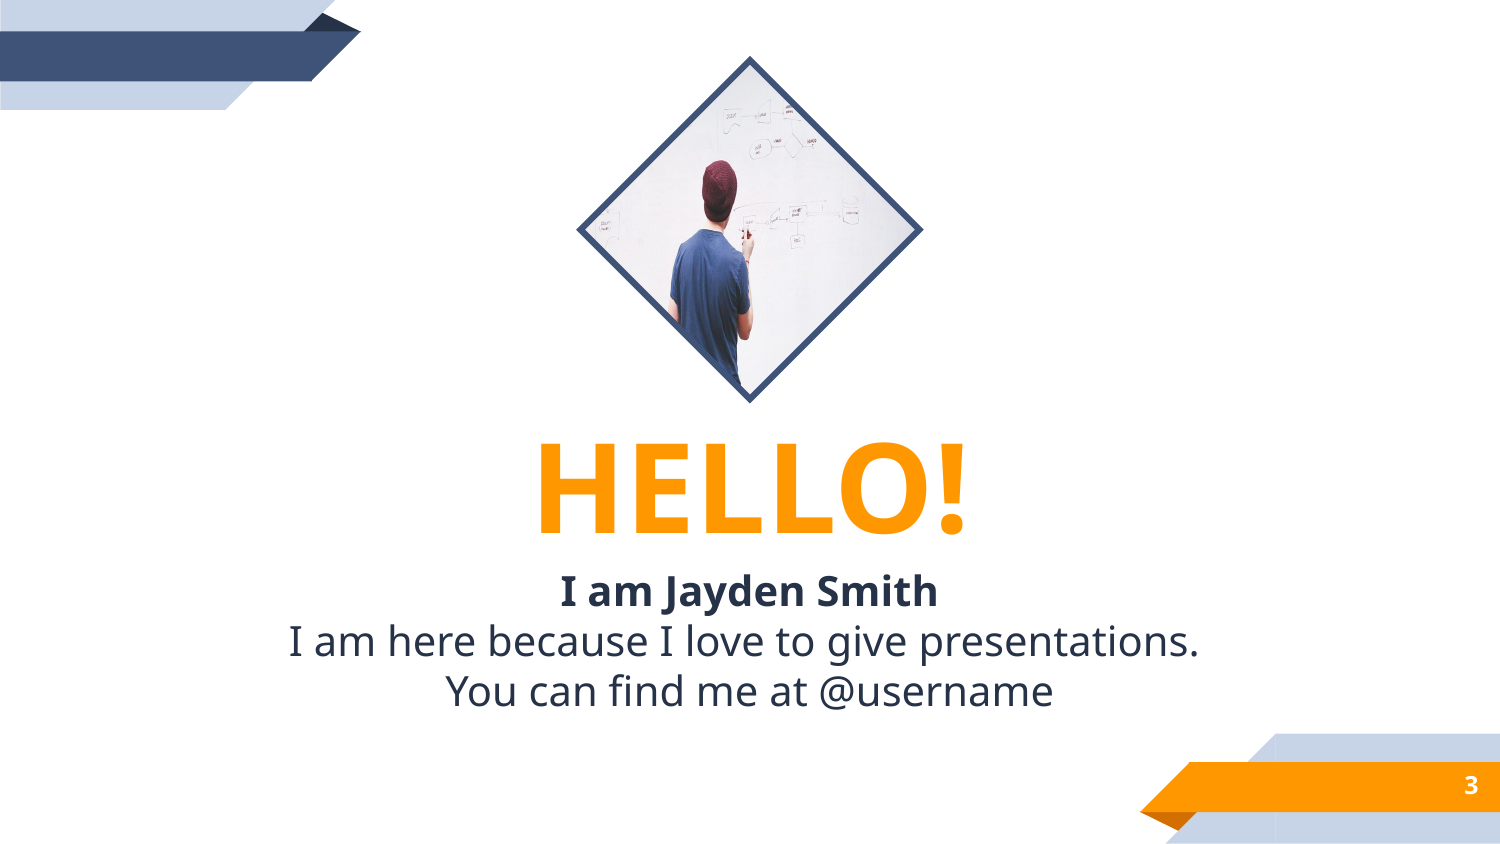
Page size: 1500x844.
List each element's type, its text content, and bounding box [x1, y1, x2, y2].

text_box [580, 60, 920, 400]
title HELLO! [209, 387, 1291, 529]
subtitle I am Jayden Smith I am here because I love to give presentations. You can find me at @username [209, 529, 1291, 750]
slide_number <número> [1249, 760, 1494, 813]
